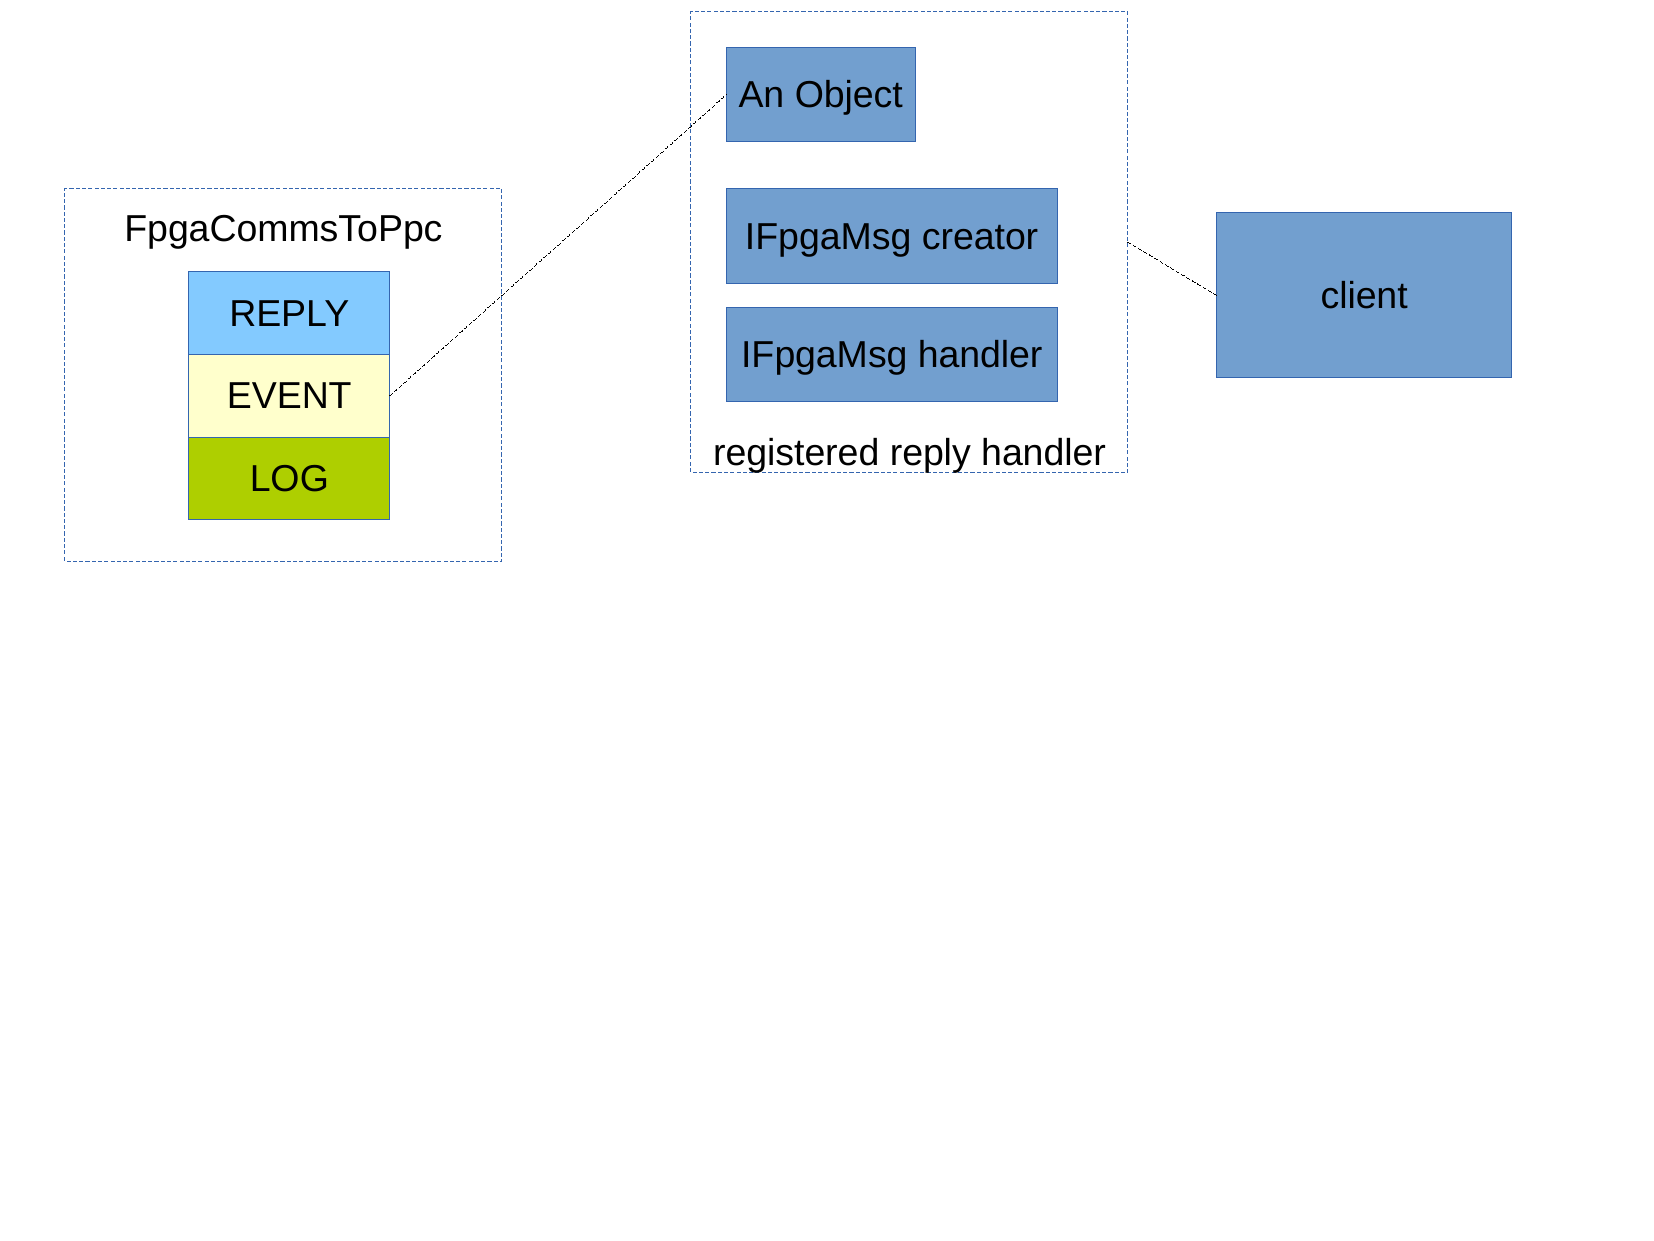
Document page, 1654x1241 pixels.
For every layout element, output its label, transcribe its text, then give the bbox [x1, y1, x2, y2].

text_box FpgaCommsToPpc [64, 188, 502, 562]
text_box client [1216, 212, 1512, 378]
text_box registered reply handler [690, 11, 1128, 473]
